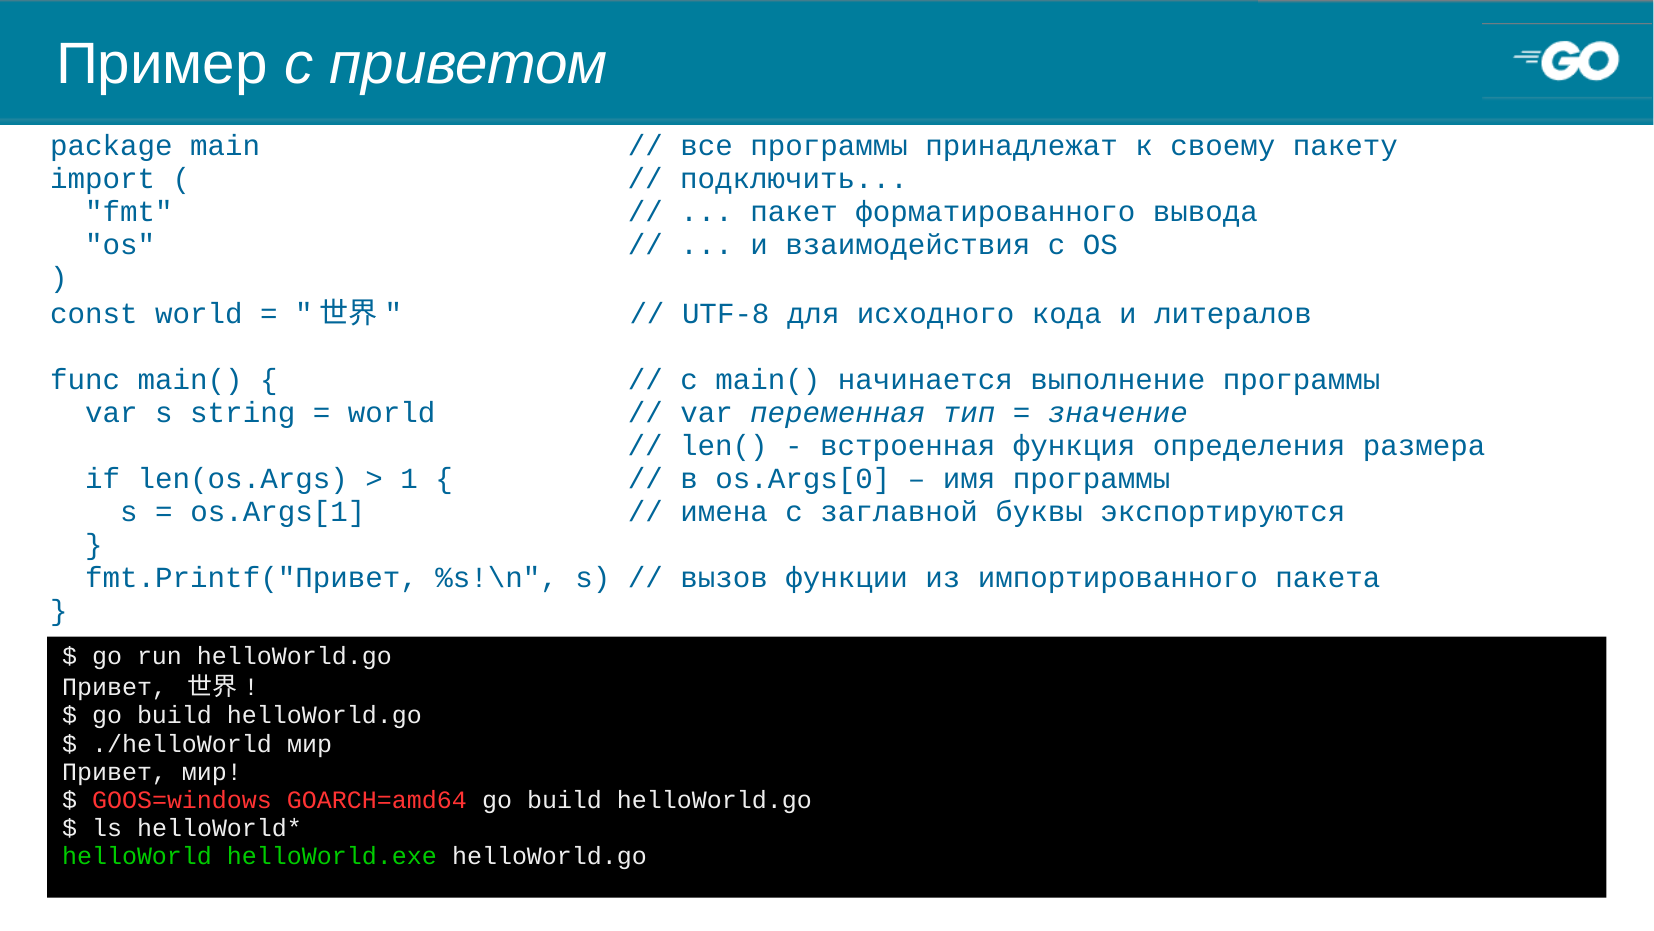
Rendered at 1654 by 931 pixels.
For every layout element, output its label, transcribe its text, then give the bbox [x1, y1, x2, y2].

text_box $ go run helloWorld.go Привет, 世界! $ go build helloWorld.go $ ./helloWorld мир Привет, мир! $ GOOS=windows GOARCH=amd64 go build helloWorld.go $ ls helloWorld* helloWorld helloWorld.exe helloWorld.go [47, 636, 1607, 898]
picture [1542, 41, 1619, 81]
text_box Пример с приветом [41, 23, 1495, 104]
text_box package main // все программы принадлежат к своему пакету import ( // подключить... "fmt" // ... пакет форматированного вывода "os" // ... и взаимодействия с OS ) const world = "世界" // UTF-8 для исходного кода и литералов func main() { // с main() начинается выполнение программы var s string = world // var переменная тип = значение // len() - встроенная функция определения размера if len(os.Args) > 1 { // в os.Args[0] – имя программы s = os.Args[1] // имена с заглавной буквы экспортируются } fmt.Printf("Привет, %s!\n", s) // вызов функции из импортированного пакета } [35, 124, 1619, 637]
